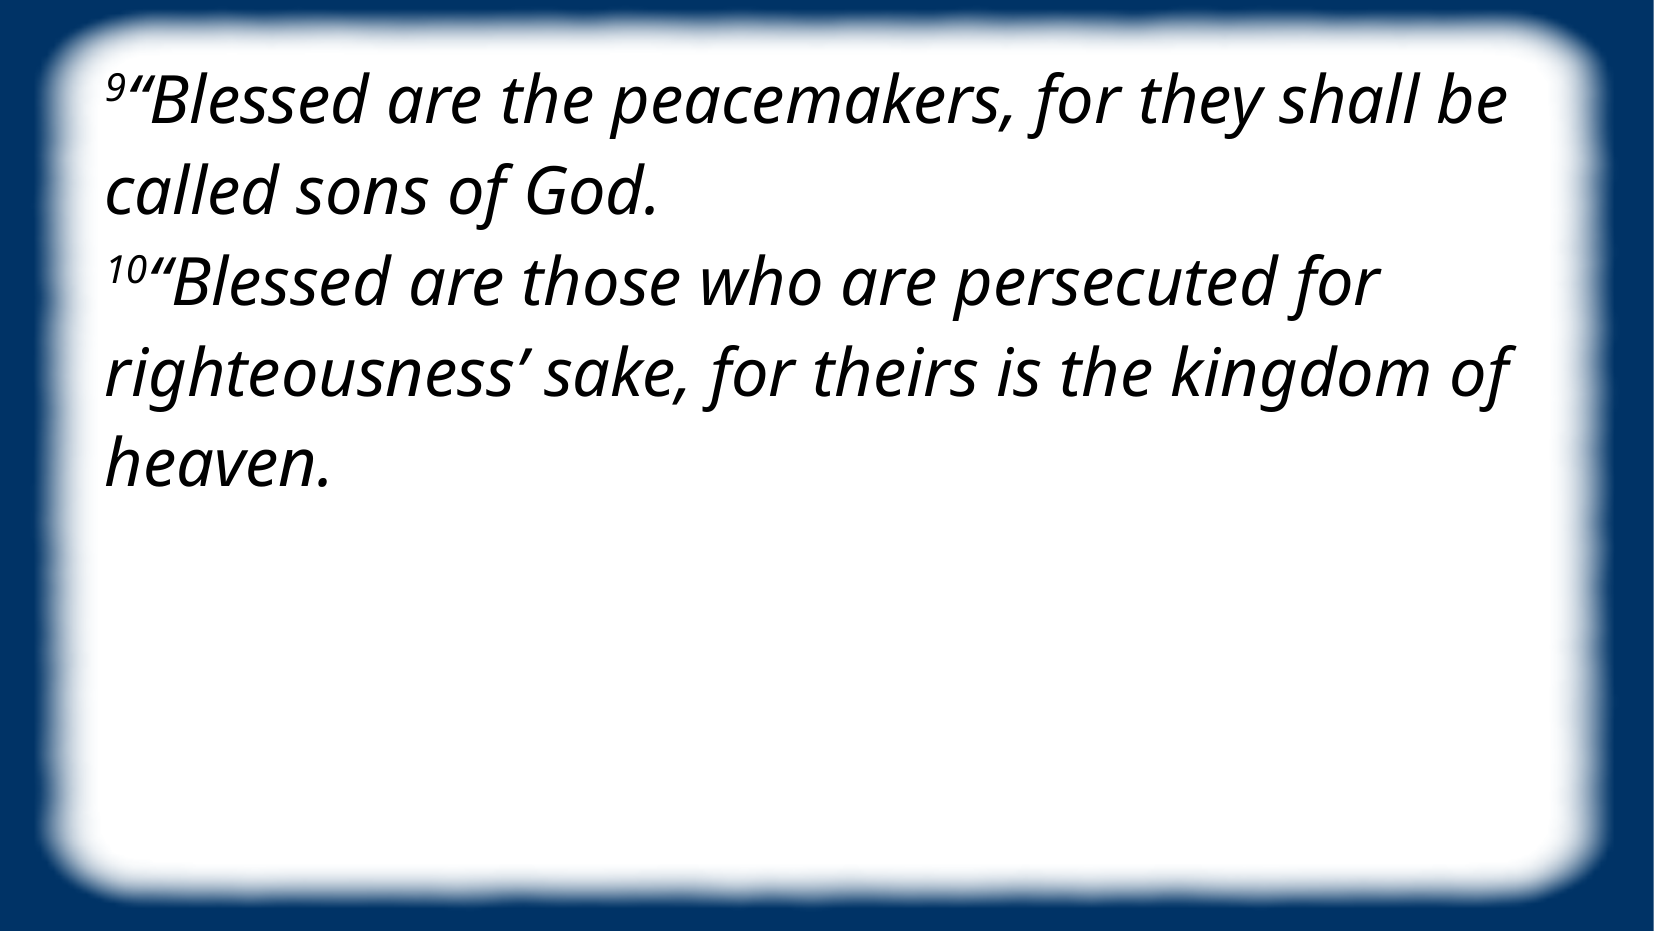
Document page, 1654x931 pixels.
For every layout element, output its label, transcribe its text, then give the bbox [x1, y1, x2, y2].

picture [0, 0, 1654, 931]
text_box 9“Blessed are the peacemakers, for they shall be called sons of God. 10“Blessed are those who are persecuted for righteousness’ sake, for theirs is the kingdom of heaven. [90, 45, 1546, 504]
